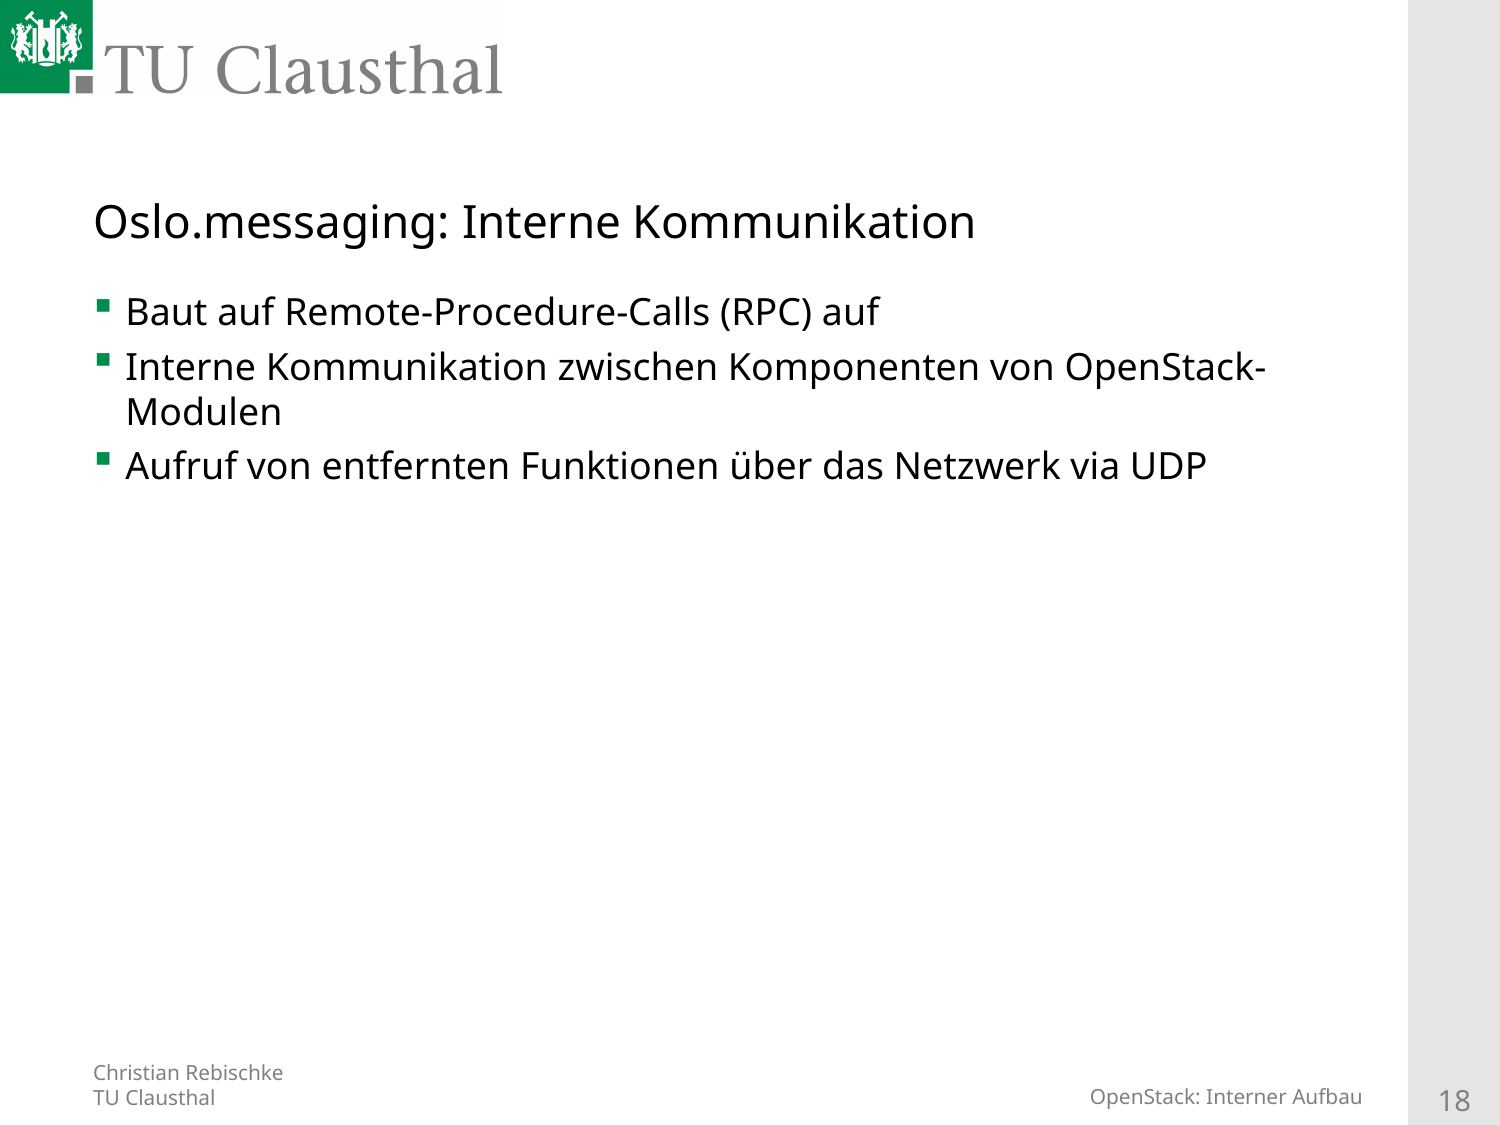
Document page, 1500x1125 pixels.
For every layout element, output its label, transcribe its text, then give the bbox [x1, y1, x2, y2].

list Baut auf Remote-Procedure-Calls (RPC) auf Interne Kommunikation zwischen Komponenten von OpenStack-Modulen Aufruf von entfernten Funktionen über das Netzwerk via UDP [78, 280, 1379, 949]
title Oslo.messaging: Interne Kommunikation [79, 184, 1375, 279]
picture [0, 0, 502, 94]
